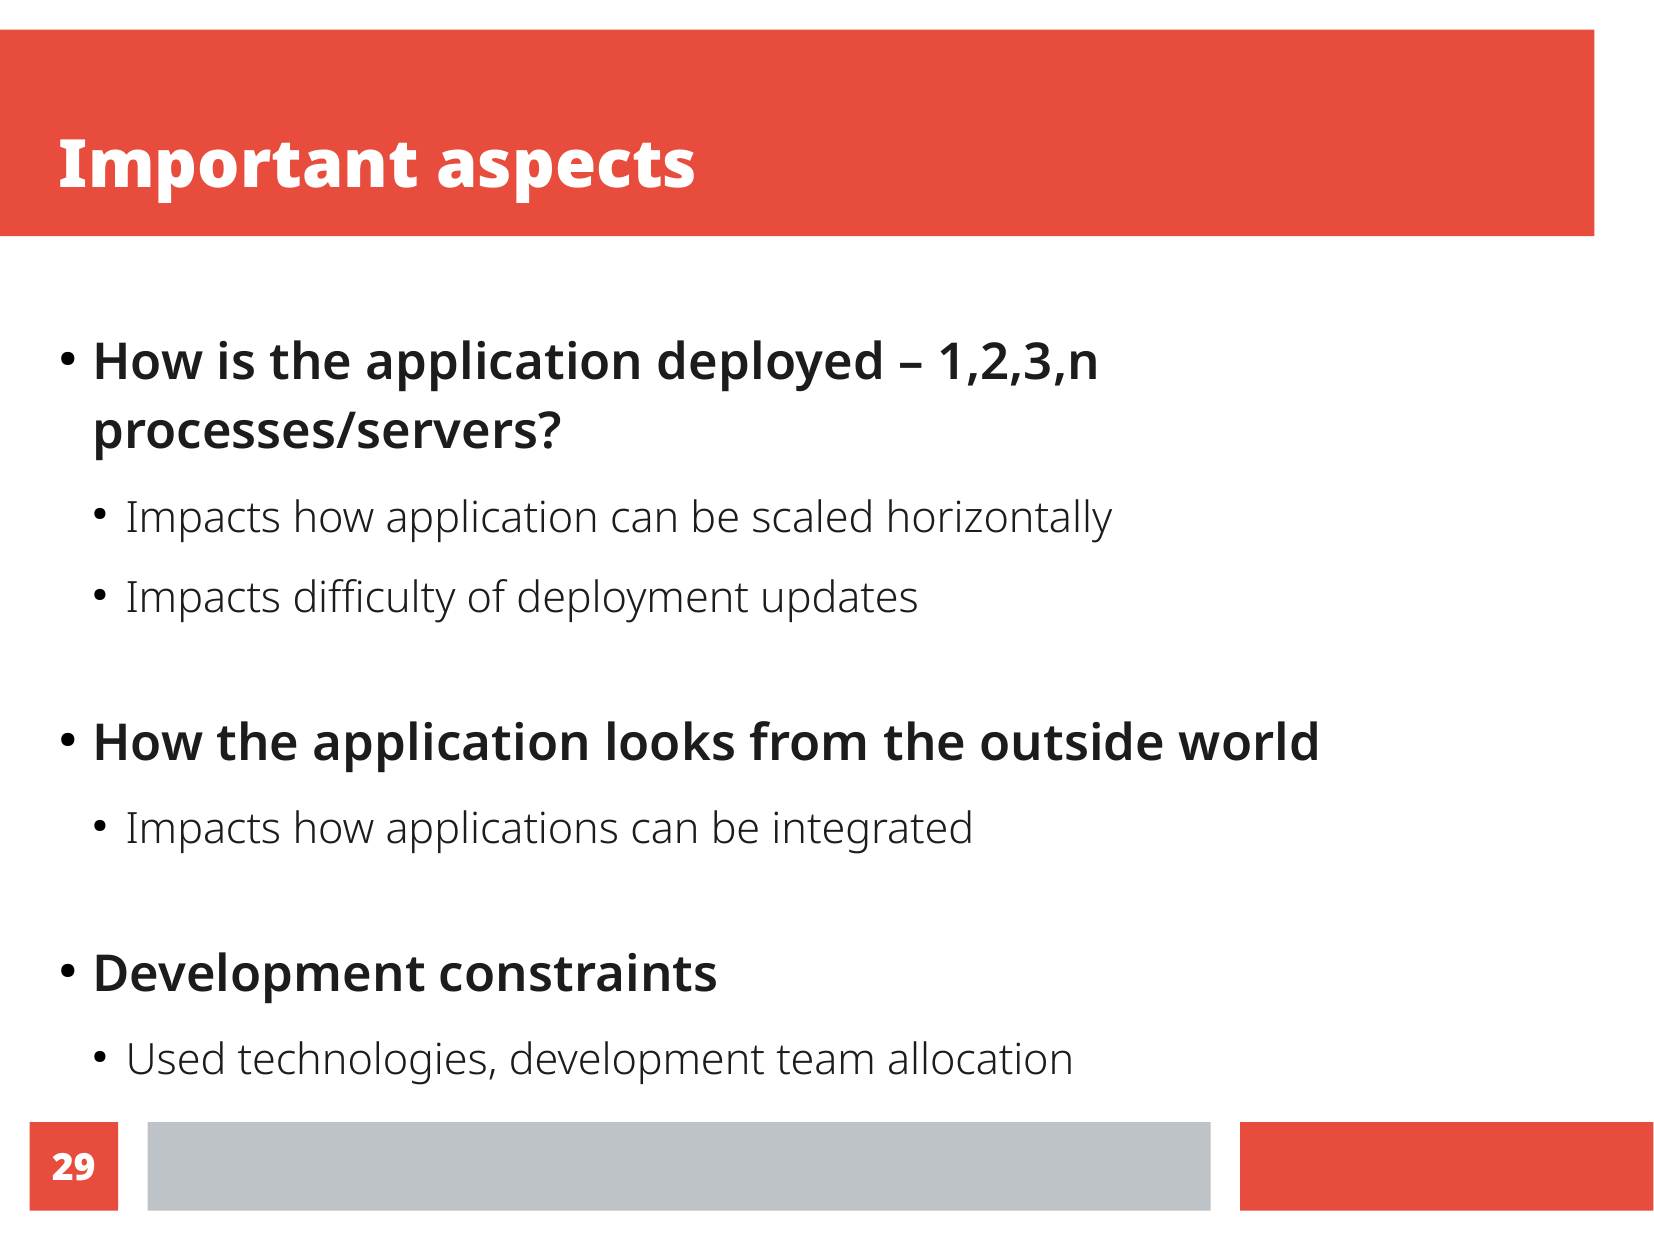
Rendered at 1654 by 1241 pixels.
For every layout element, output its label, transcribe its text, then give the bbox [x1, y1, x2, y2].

title Important aspects [59, 59, 1595, 207]
list How is the application deployed – 1,2,3,n processes/servers? Impacts how application can be scaled horizontally Impacts difficulty of deployment updates How the application looks from the outside world Impacts how applications can be integrated Development constraints Used technologies, development team allocation [59, 324, 1565, 1093]
